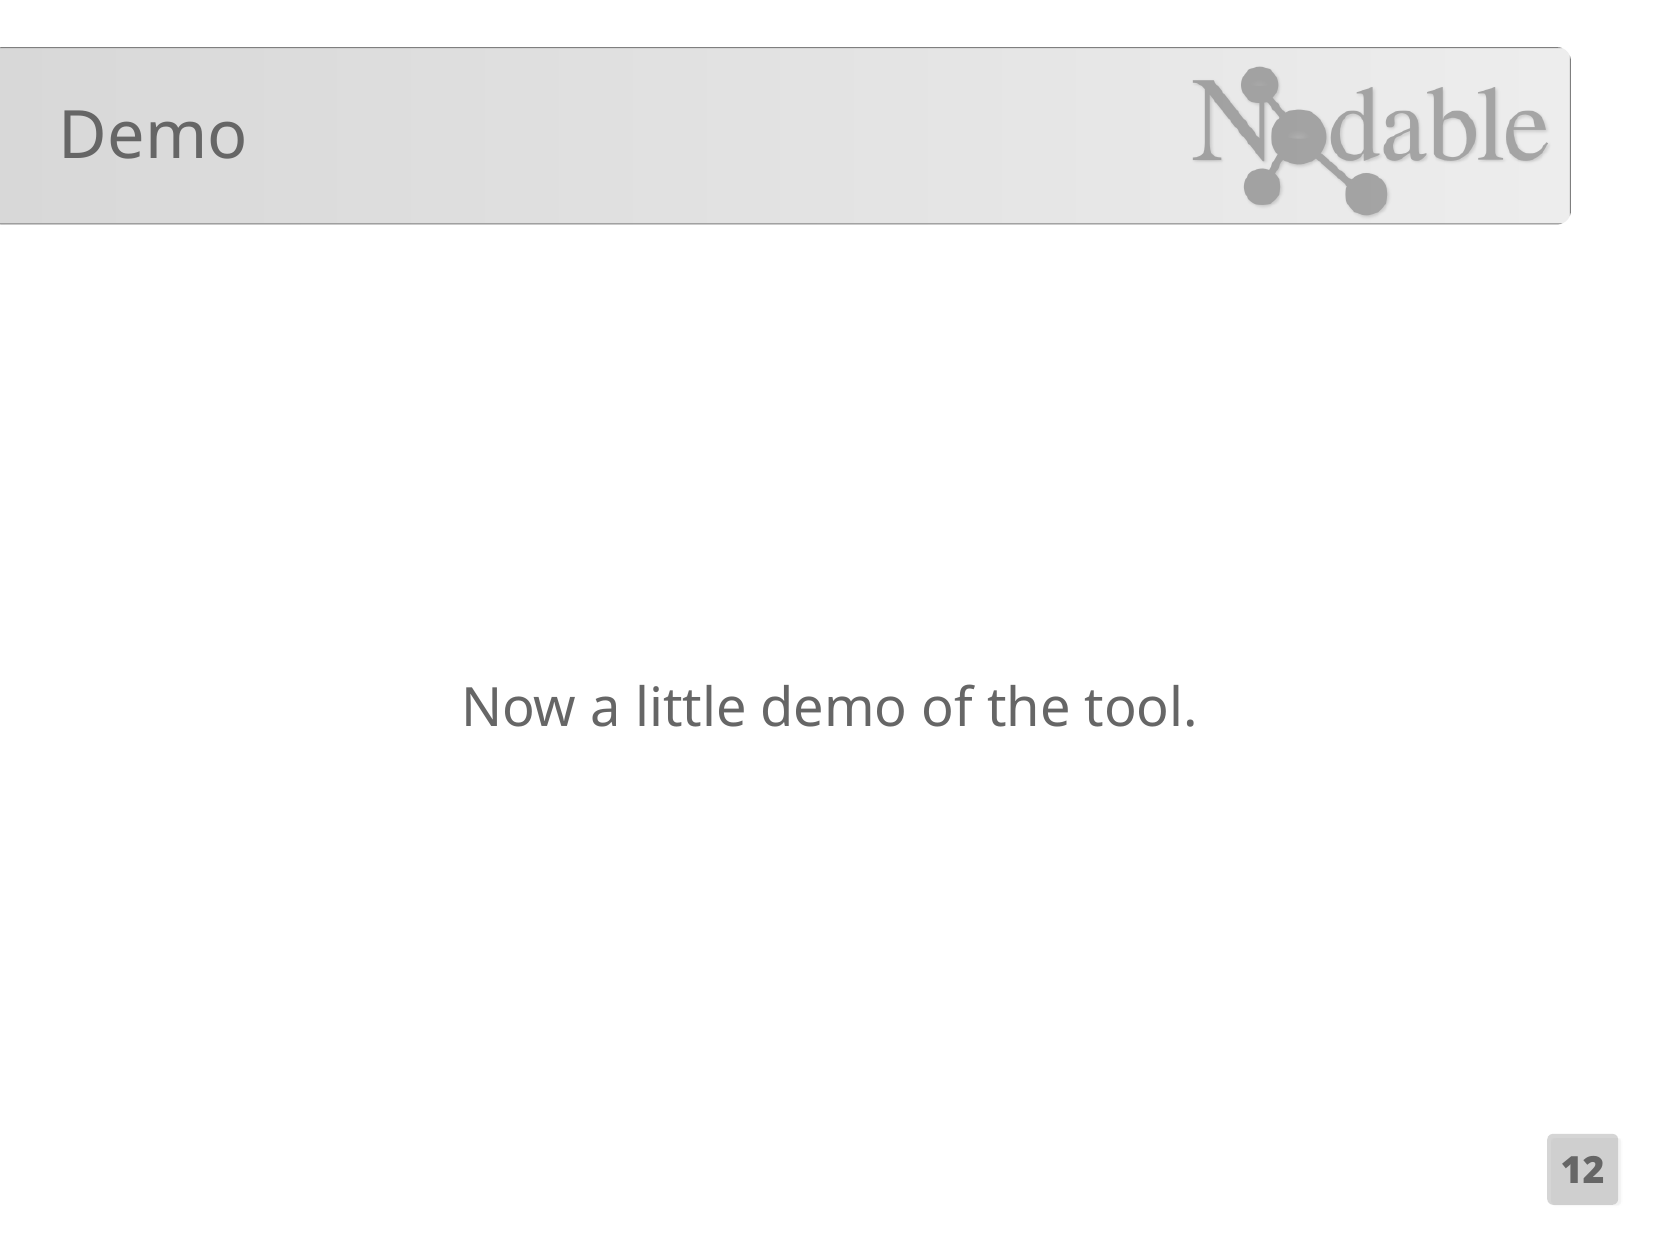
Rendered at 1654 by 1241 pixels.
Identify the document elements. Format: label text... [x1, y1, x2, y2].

list Now a little demo of the tool. [59, 324, 1565, 1087]
title Demo [59, 59, 1075, 207]
